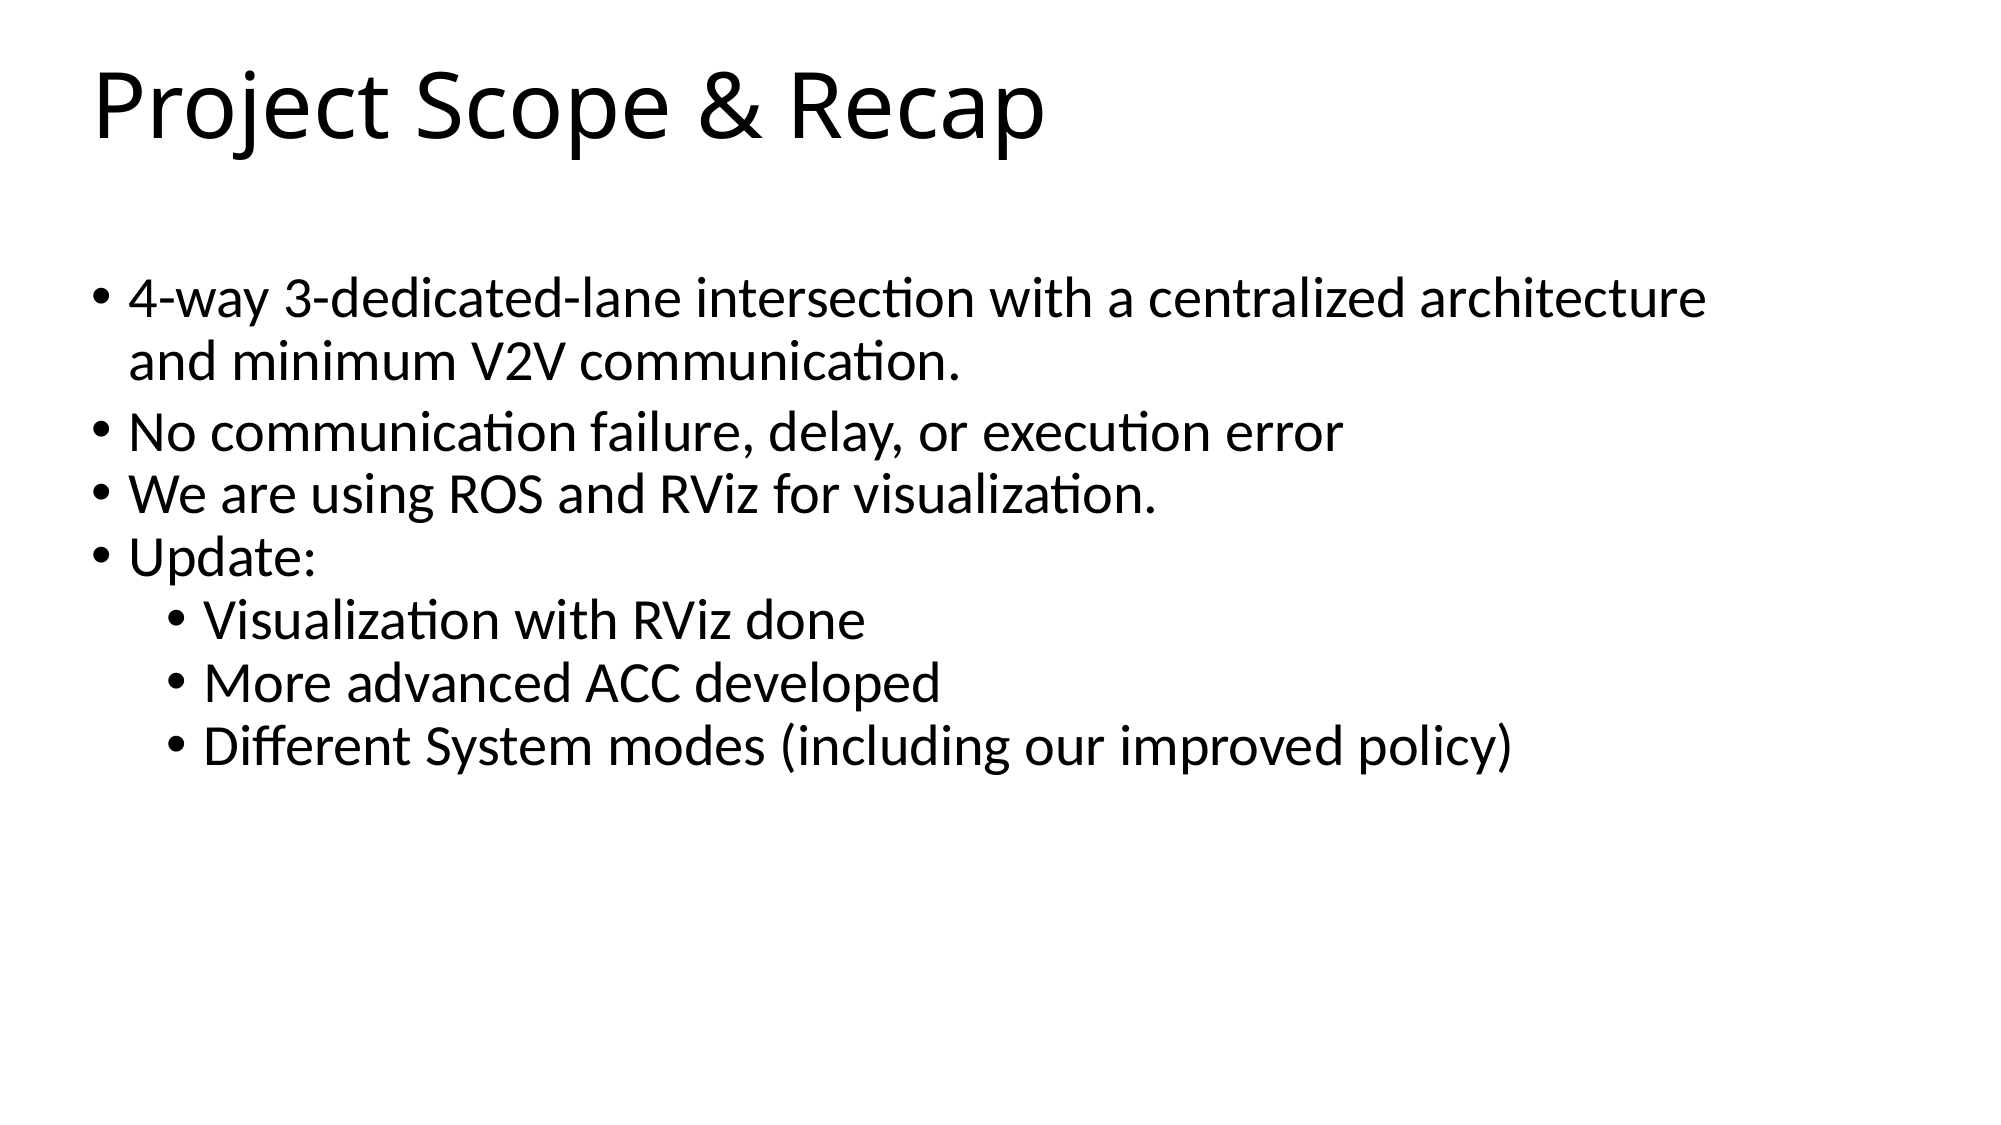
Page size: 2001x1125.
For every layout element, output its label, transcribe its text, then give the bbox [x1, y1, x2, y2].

text_box Project Scope & Recap [76, 0, 1802, 218]
text_box 4-way 3-dedicated-lane intersection with a centralized architecture and minimum V2V communication. No communication failure, delay, or execution error We are using ROS and RViz for visualization. Update: Visualization with RViz done More advanced ACC developed Different System modes (including our improved policy) [76, 260, 1802, 974]
